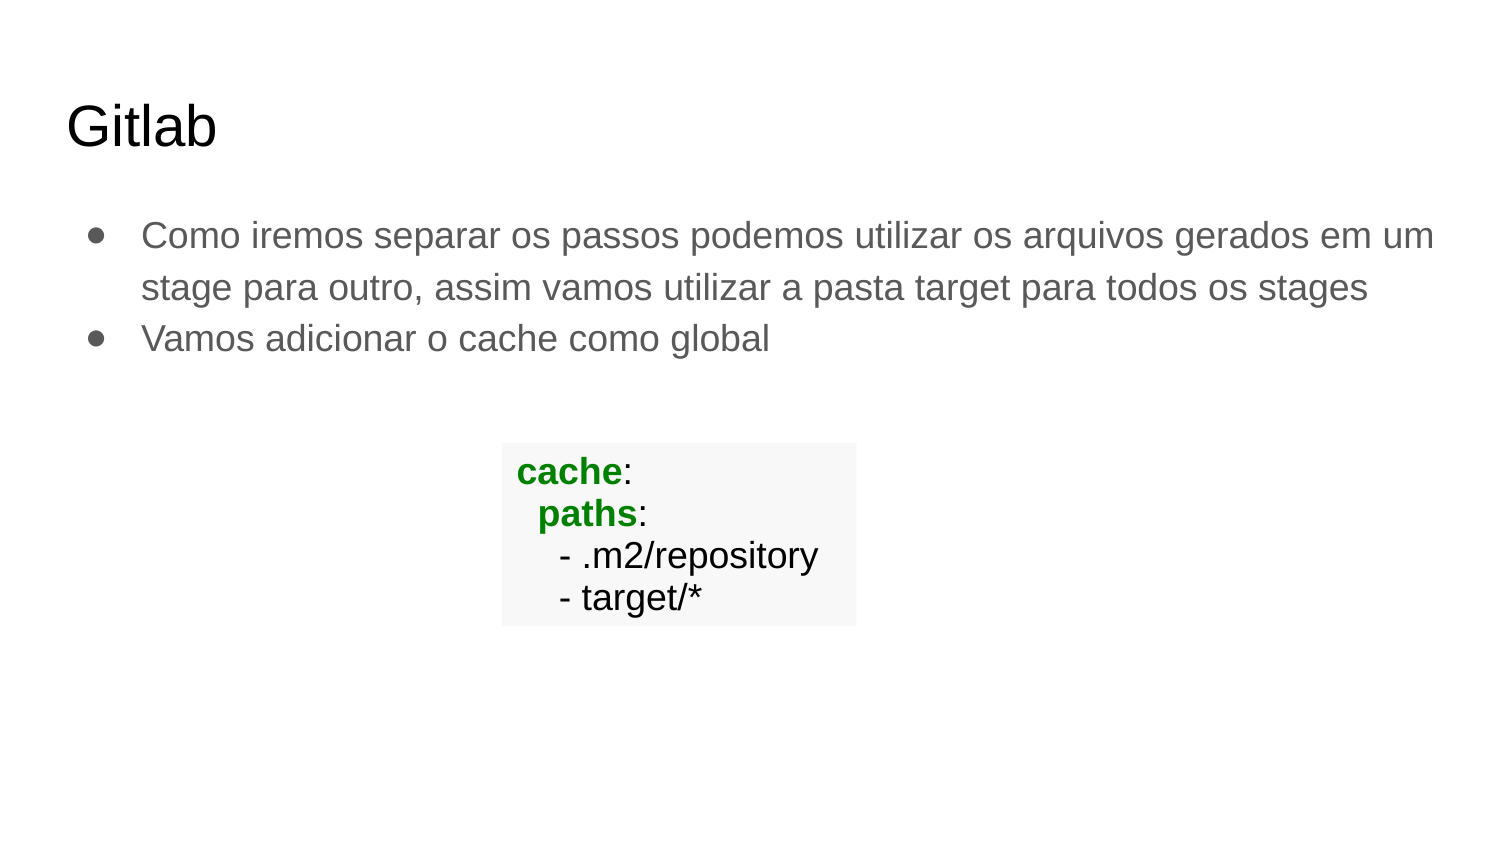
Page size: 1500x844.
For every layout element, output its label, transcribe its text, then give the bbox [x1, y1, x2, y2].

list Como iremos separar os passos podemos utilizar os arquivos gerados em um stage para outro, assim vamos utilizar a pasta target para todos os stages Vamos adicionar o cache como global [51, 189, 1489, 750]
title Gitlab [51, 72, 1449, 167]
text_box cache: paths: - .m2/repository - target/* [501, 442, 857, 626]
